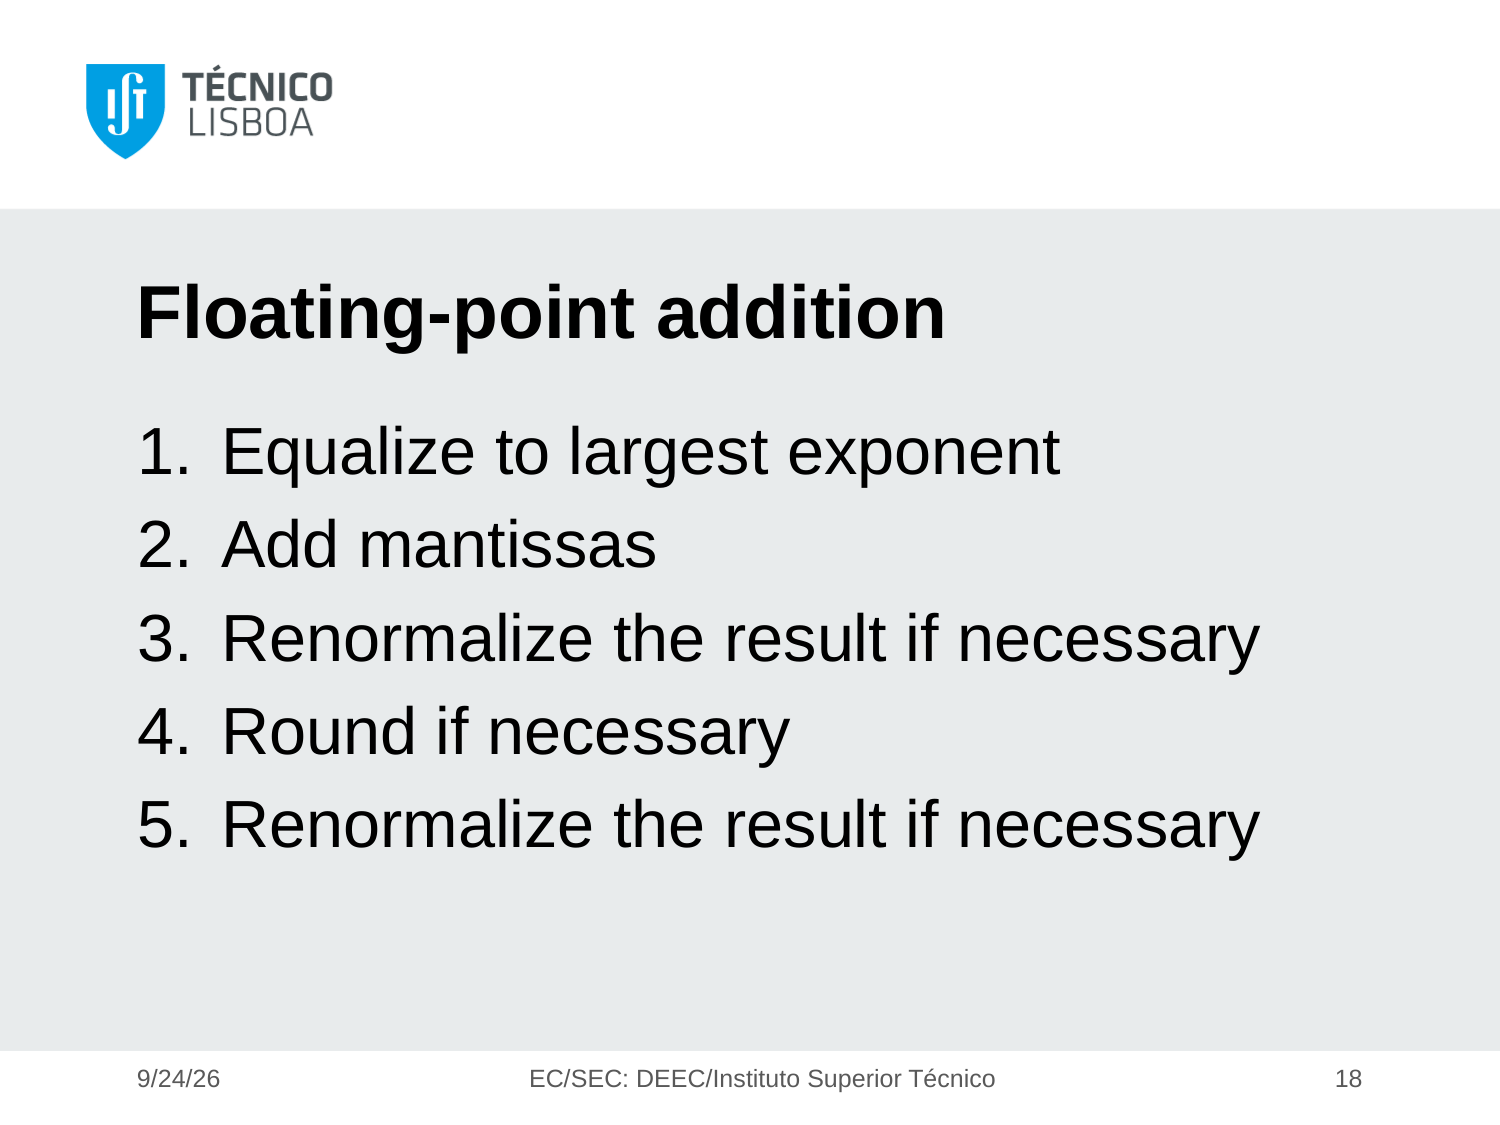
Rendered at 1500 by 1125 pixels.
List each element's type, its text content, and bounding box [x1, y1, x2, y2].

footer EC/SEC: DEEC/Instituto Superior Técnico [512, 1052, 1021, 1103]
title Floating-point addition [121, 237, 1378, 381]
slide_number <number> [1077, 1052, 1378, 1103]
picture [0, 0, 1500, 1125]
slide_number 11/15/18 [121, 1052, 425, 1103]
list Equalize to largest exponent Add mantissas Renormalize the result if necessary Round if necessary Renormalize the result if necessary [121, 400, 1378, 1005]
